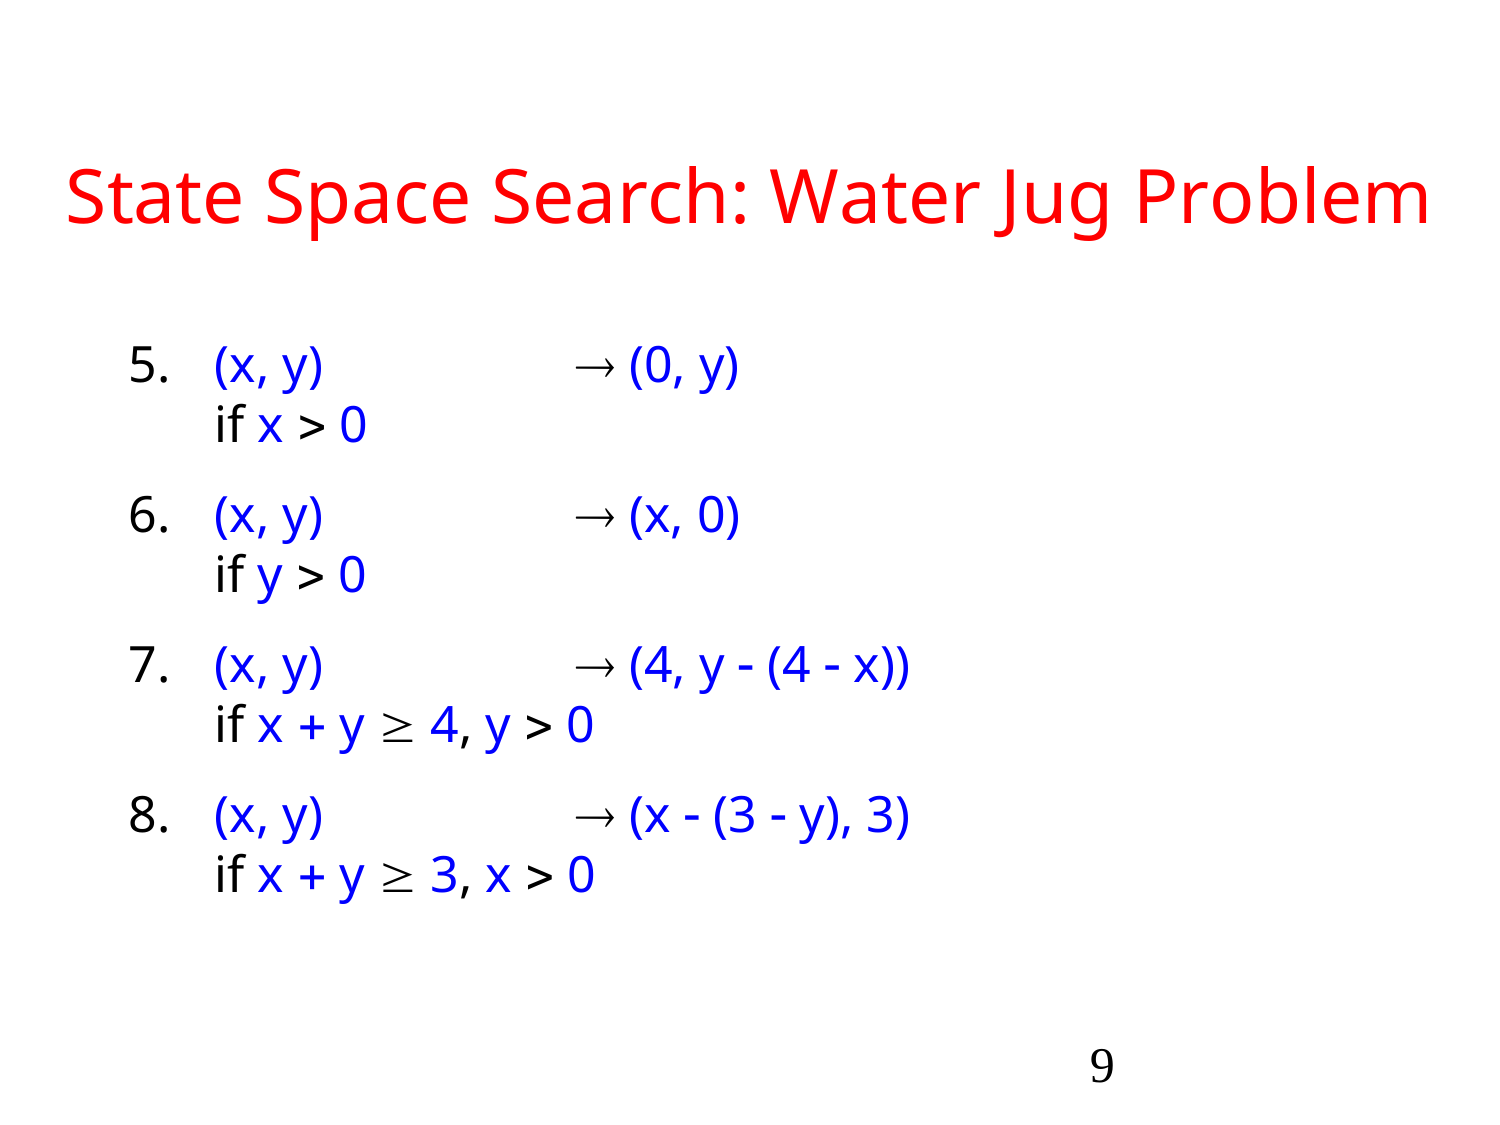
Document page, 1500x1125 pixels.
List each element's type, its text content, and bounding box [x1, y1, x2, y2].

text_box <number> [1074, 1024, 1388, 1100]
text_box State Space Search: Water Jug Problem [50, 99, 1451, 288]
text_box 5. (x, y)  (0, y) if x  0 6. (x, y)  (x, 0) if y  0 7. (x, y)  (4, y  (4  x)) if x  y  4, y  0 8. (x, y)  (x  (3  y), 3) if x  y  3, x  0 [112, 324, 1388, 1001]
